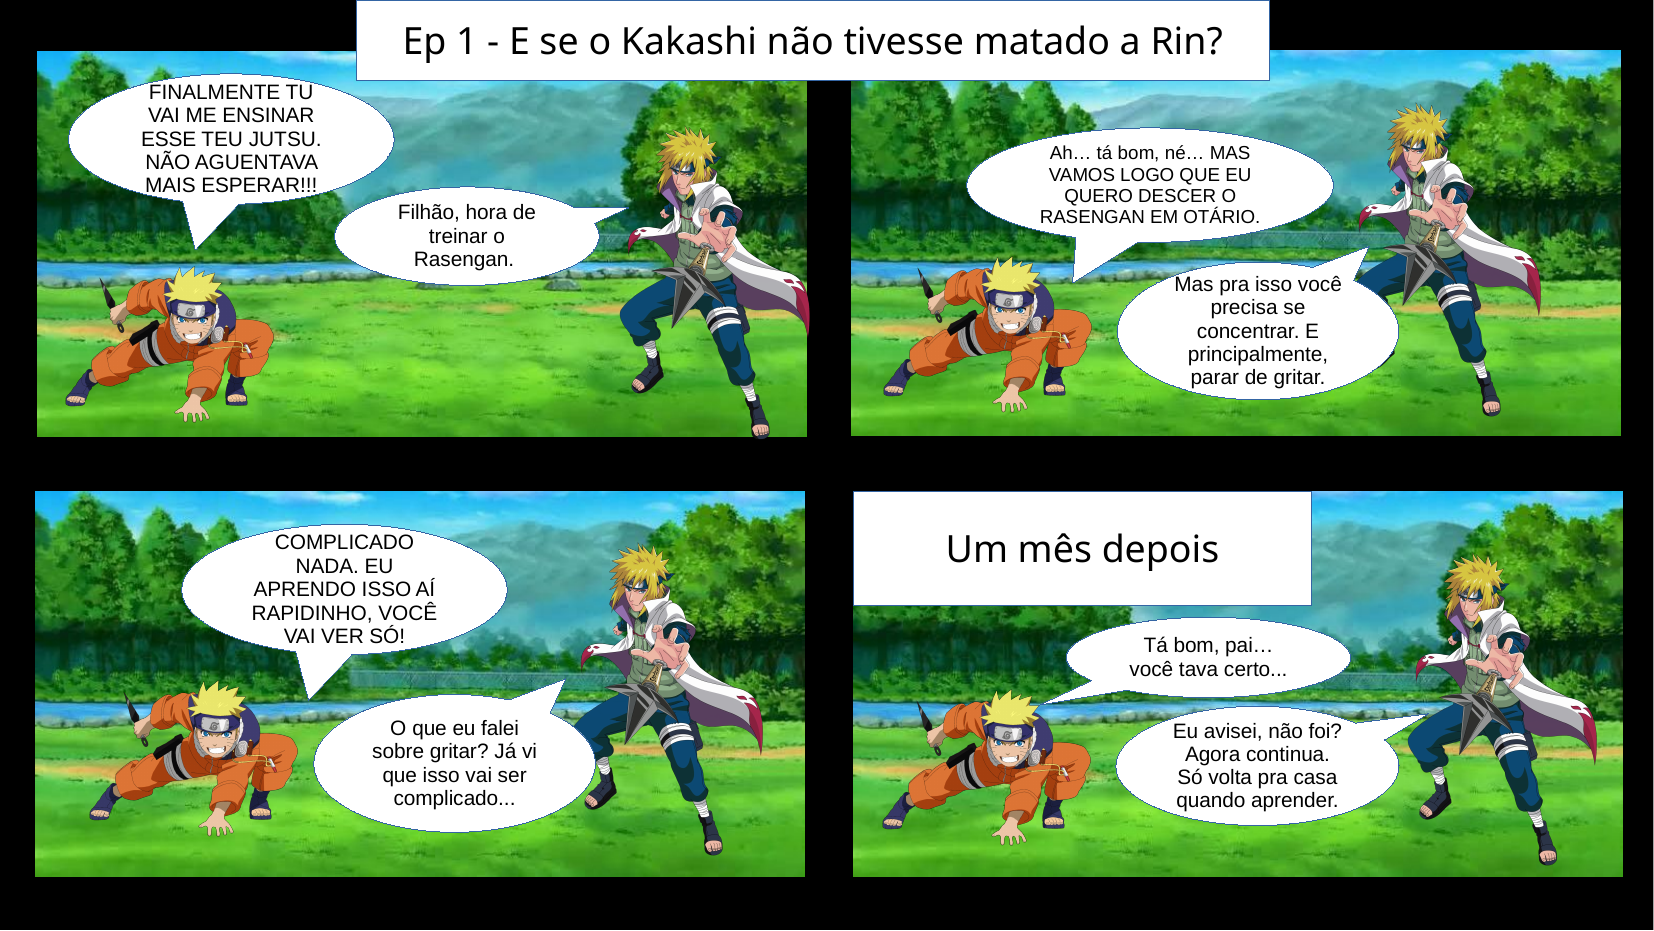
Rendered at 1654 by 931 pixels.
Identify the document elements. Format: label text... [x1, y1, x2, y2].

text_box Filhão, hora de treinar o Rasengan. [334, 186, 629, 286]
picture [37, 51, 814, 444]
text_box Ah… tá bom, né… MAS VAMOS LOGO QUE EU QUERO DESCER O RASENGAN EM OTÁRIO. [966, 127, 1334, 283]
text_box COMPLICADO NADA. EU APRENDO ISSO AÍ RAPIDINHO, VOCÊ VAI VER SÓ! [181, 524, 508, 701]
picture [853, 491, 1623, 877]
text_box O que eu falei sobre gritar? Já vi que isso vai ser complicado... [313, 678, 596, 833]
text_box Um mês depois [853, 491, 1312, 606]
text_box Mas pra isso você precisa se concentrar. E principalmente, parar de gritar. [1117, 246, 1399, 400]
text_box Ep 1 - E se o Kakashi não tivesse matado a Rin? [356, 0, 1270, 81]
text_box FINALMENTE TU VAI ME ENSINAR ESSE TEU JUTSU. NÃO AGUENTAVA MAIS ESPERAR!!! [68, 73, 395, 250]
text_box Eu avisei, não foi? Agora continua. Só volta pra casa quando aprender. [1115, 706, 1429, 826]
text_box Tá bom, pai… você tava certo... [1039, 617, 1351, 706]
picture [35, 491, 805, 877]
picture [851, 50, 1621, 436]
